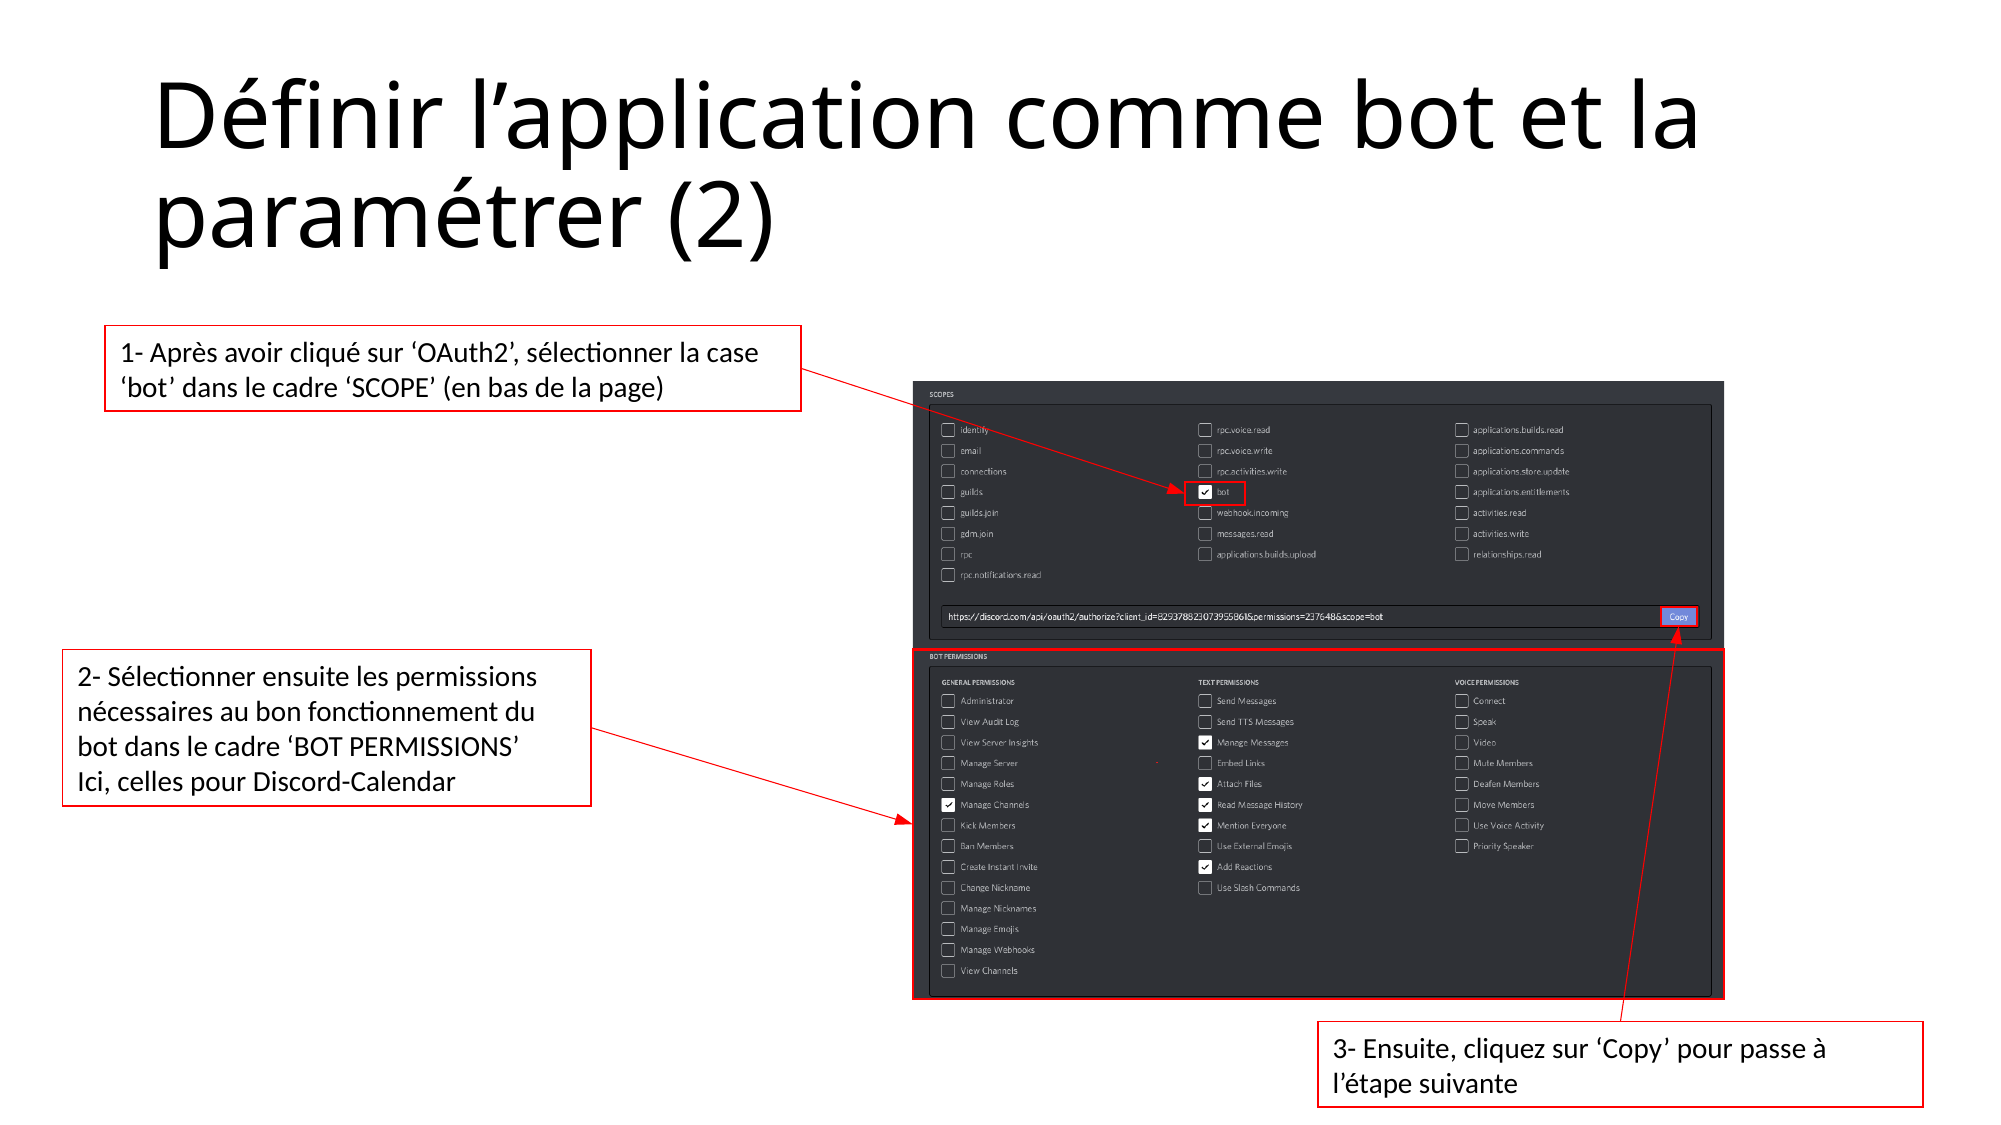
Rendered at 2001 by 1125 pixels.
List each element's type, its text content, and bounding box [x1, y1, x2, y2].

text_box 2- Sélectionner ensuite les permissions nécessaires au bon fonctionnement du bot dans le cadre ‘BOT PERMISSIONS’ Ici, celles pour Discord-Calendar [62, 649, 592, 806]
picture [912, 381, 1725, 648]
picture [914, 651, 1674, 998]
text_box 1- Après avoir cliqué sur ‘OAuth2’, sélectionner la case ‘bot’ dans le cadre ‘SCOPE’ (en bas de la page) [104, 325, 802, 412]
text_box 3- Ensuite, cliquez sur ‘Copy’ pour passe à l’étape suivante [1317, 1021, 1924, 1108]
picture [1625, 651, 1723, 998]
picture [1662, 608, 1696, 625]
title Définir l’application comme bot et la paramétrer (2) [137, 59, 1863, 278]
picture [1186, 483, 1244, 504]
